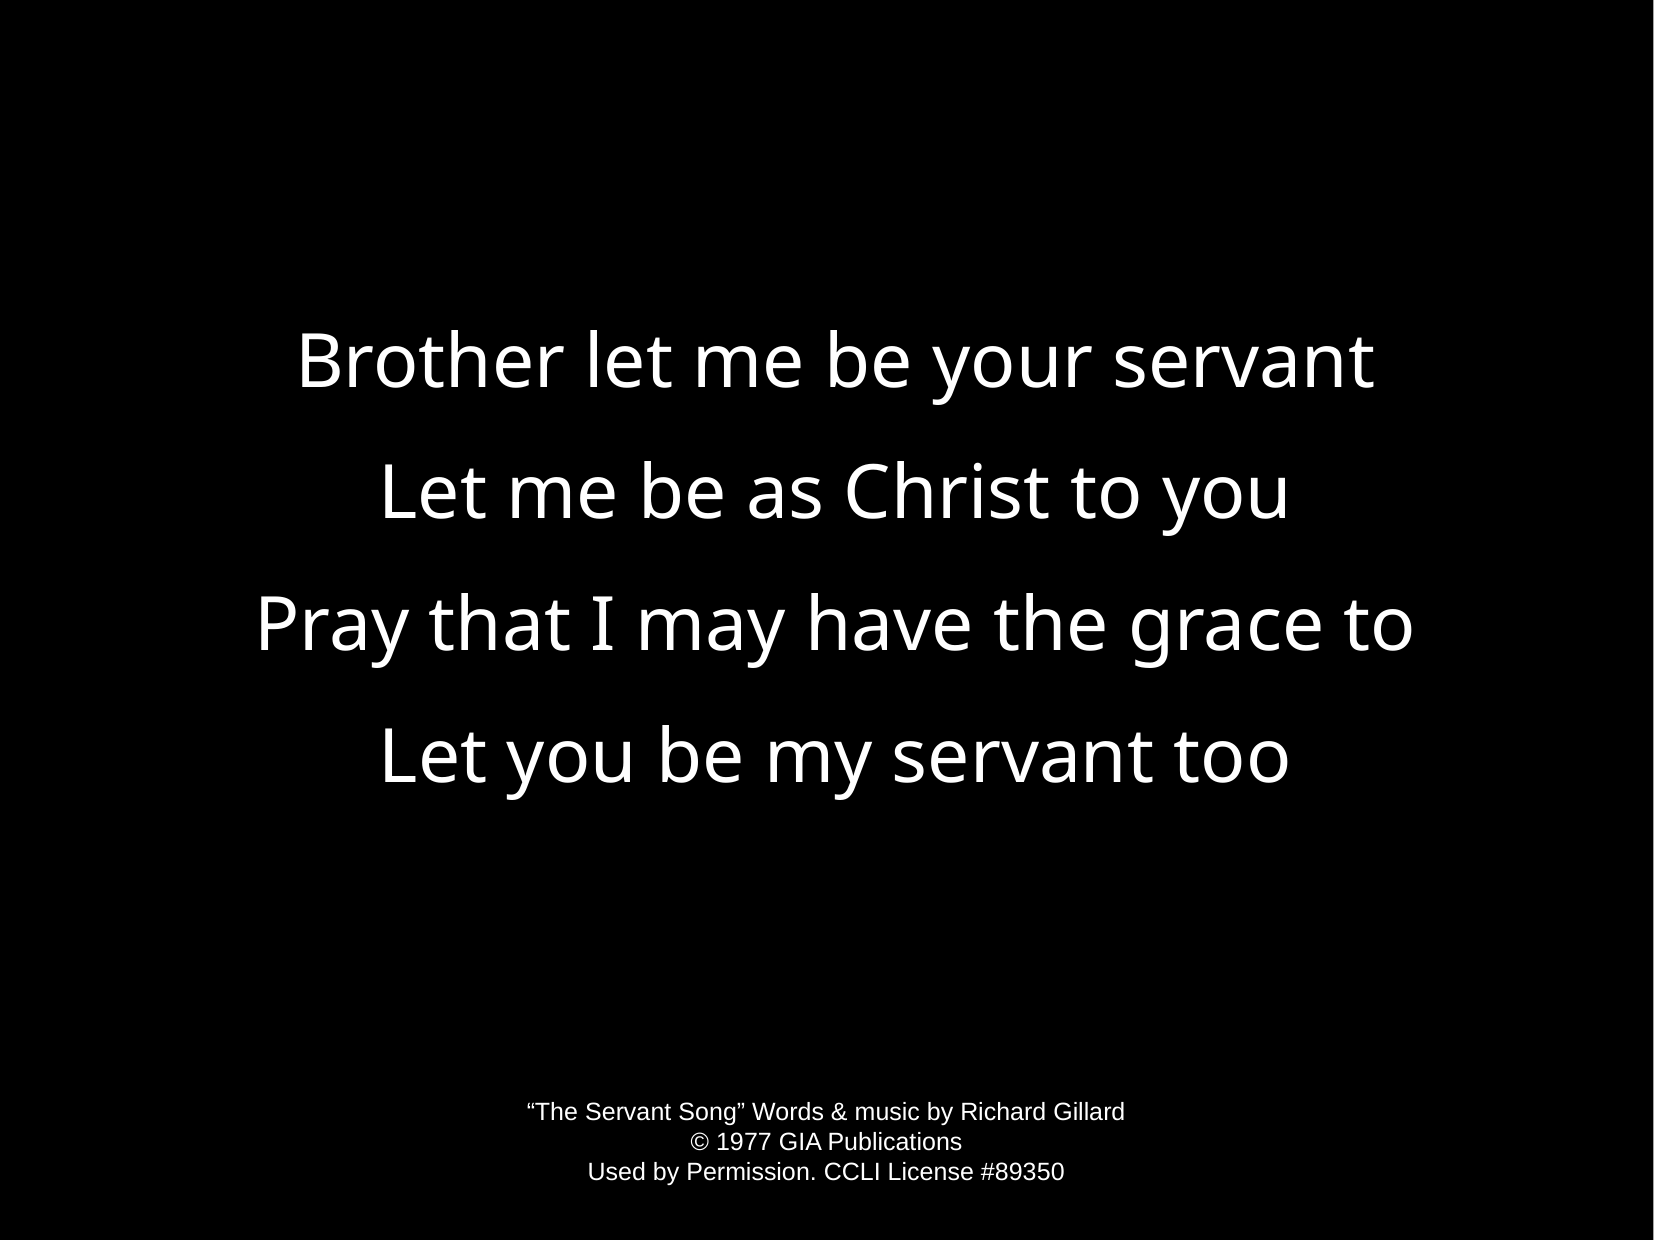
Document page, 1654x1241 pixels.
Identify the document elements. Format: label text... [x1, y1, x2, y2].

list Brother let me be your servant Let me be as Christ to you Pray that I may have the grace to Let you be my servant too [0, 307, 1654, 1229]
text_box “The Servant Song” Words & music by Richard Gillard © 1977 GIA Publications Used by Permission. CCLI License #89350 [129, 1087, 1524, 1193]
